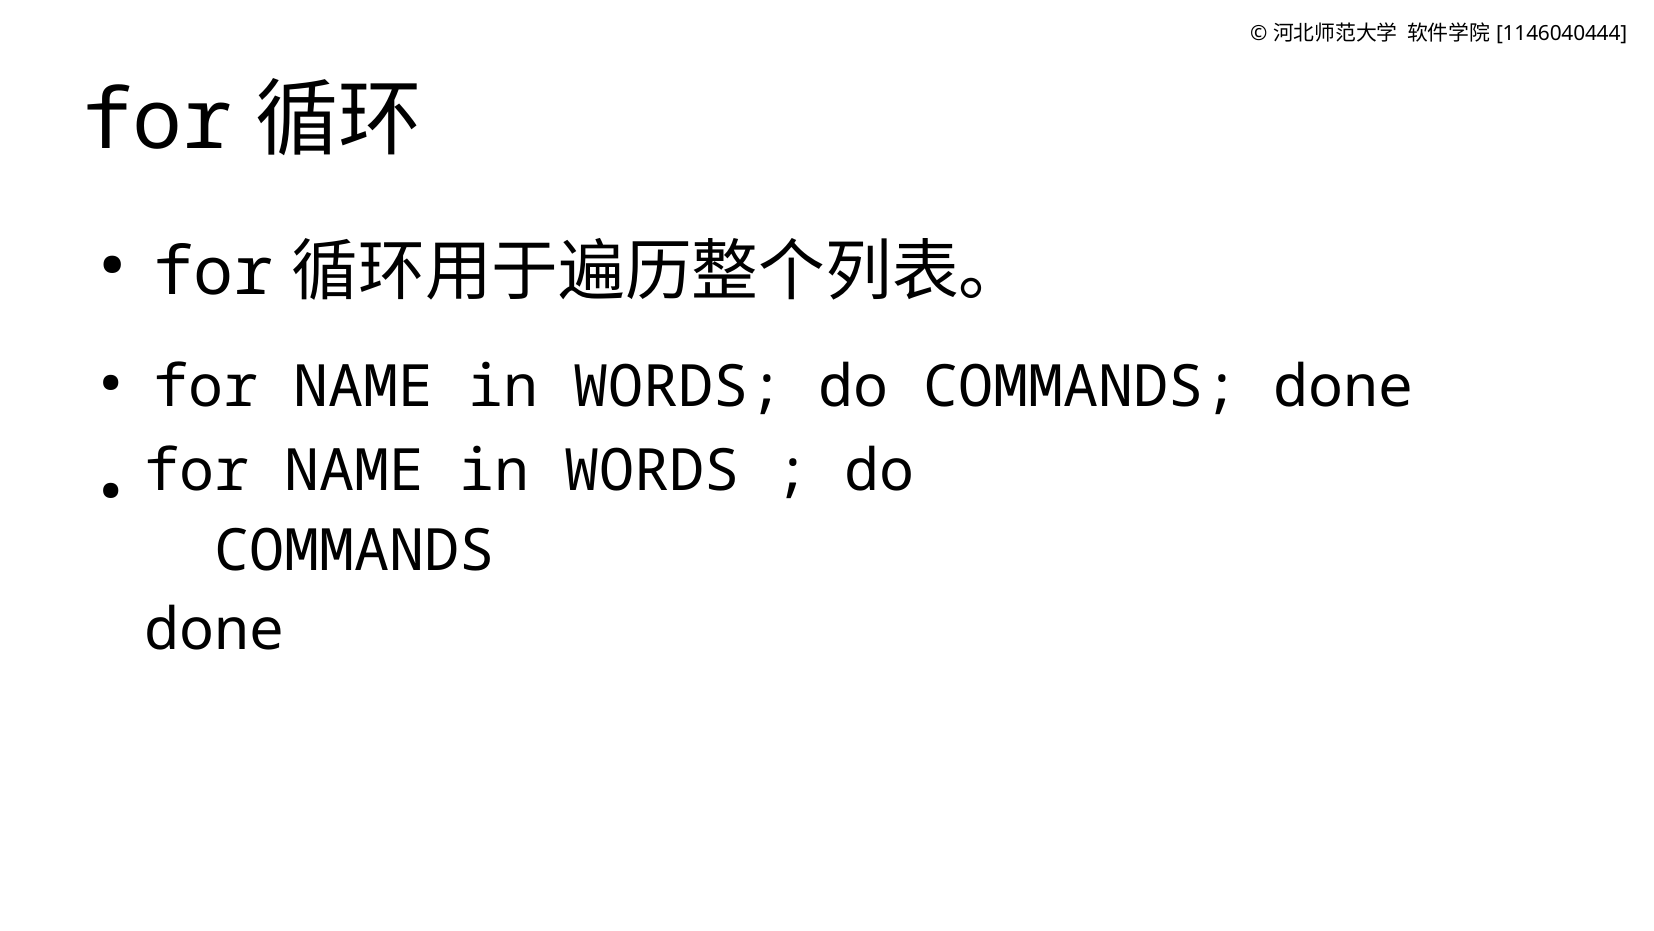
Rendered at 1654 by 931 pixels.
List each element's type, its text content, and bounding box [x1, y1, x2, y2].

title for循环 [82, 37, 1571, 189]
list for循环用于遍历整个列表。 for NAME in WORDS; do COMMANDS; done [82, 217, 1571, 758]
text_box for NAME in WORDS ; do COMMANDS done [129, 421, 1063, 774]
